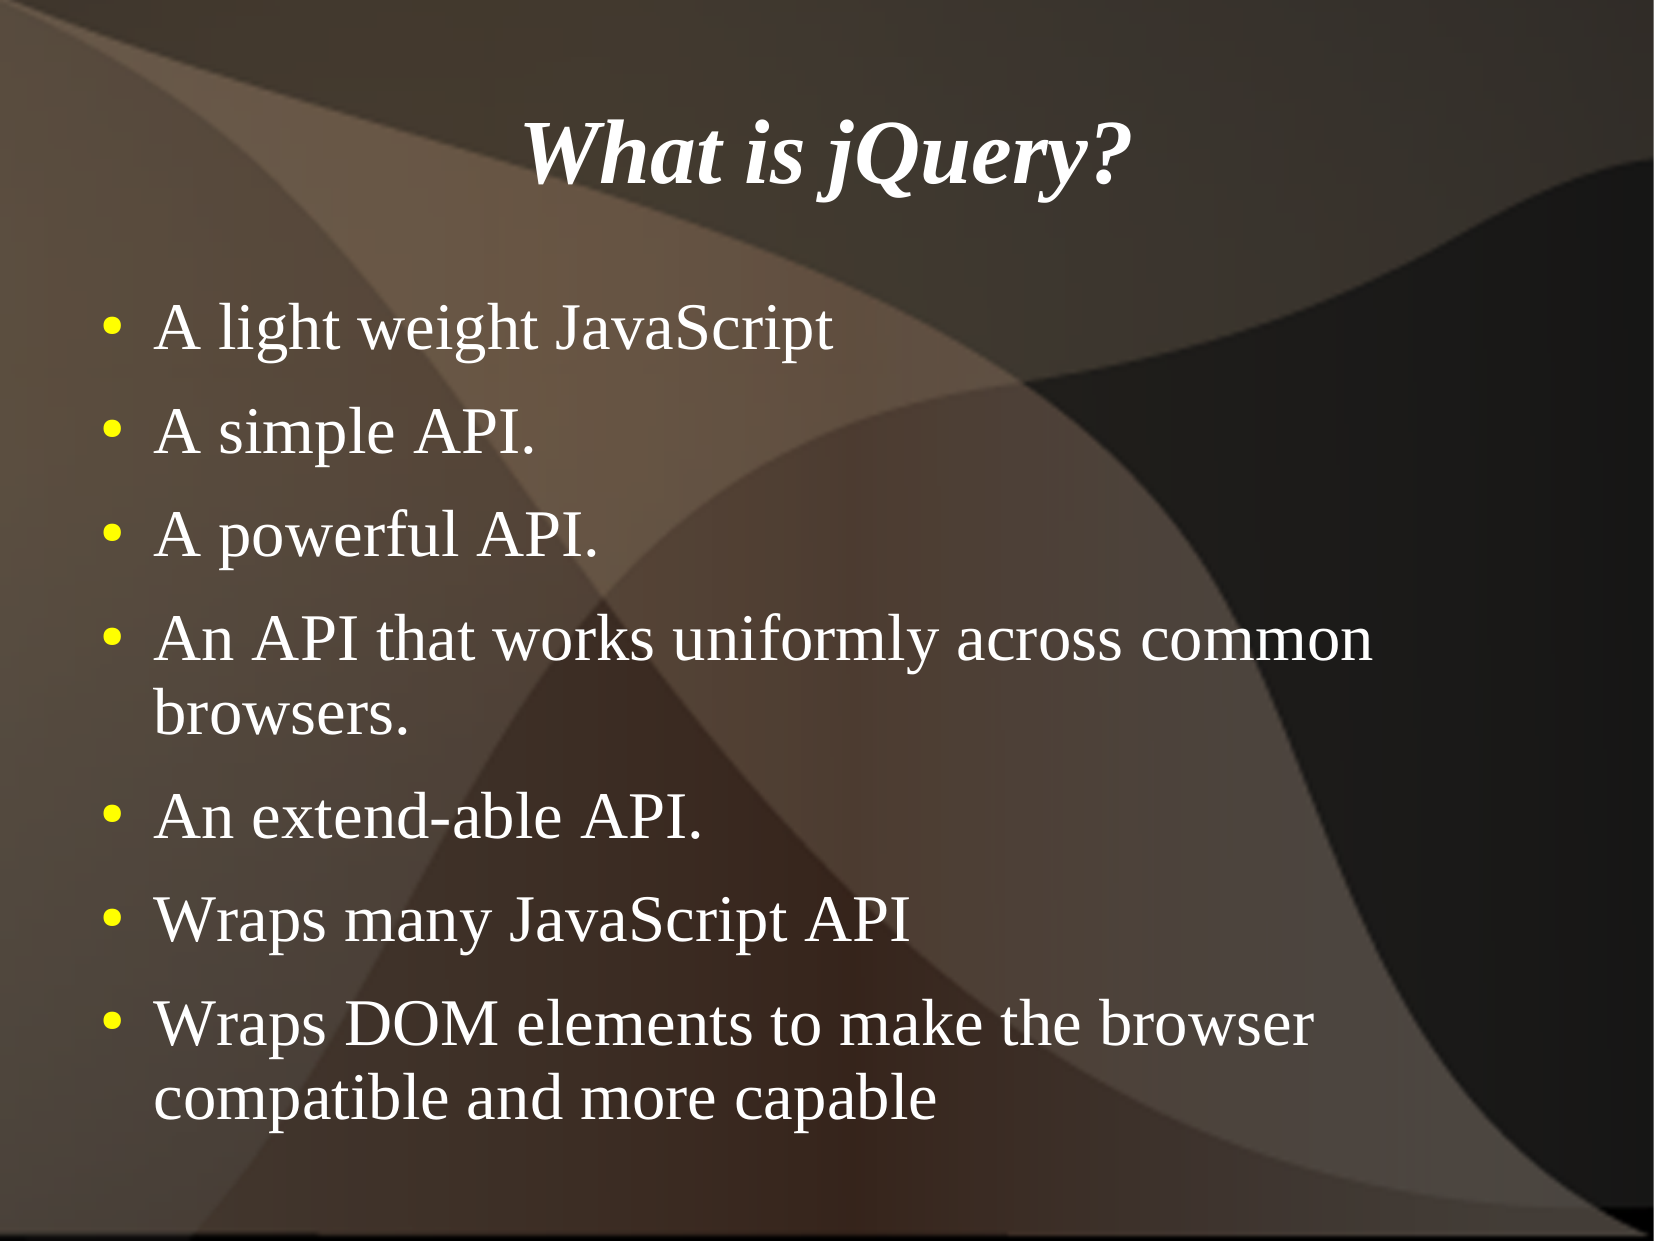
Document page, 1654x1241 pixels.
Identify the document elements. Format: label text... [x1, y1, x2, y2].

list A light weight JavaScript A simple API. A powerful API. An API that works uniformly across common browsers. An extend-able API. Wraps many JavaScript API Wraps DOM elements to make the browser compatible and more capable [82, 290, 1571, 1134]
picture [0, 0, 1654, 1241]
title What is jQuery? [82, 49, 1571, 257]
